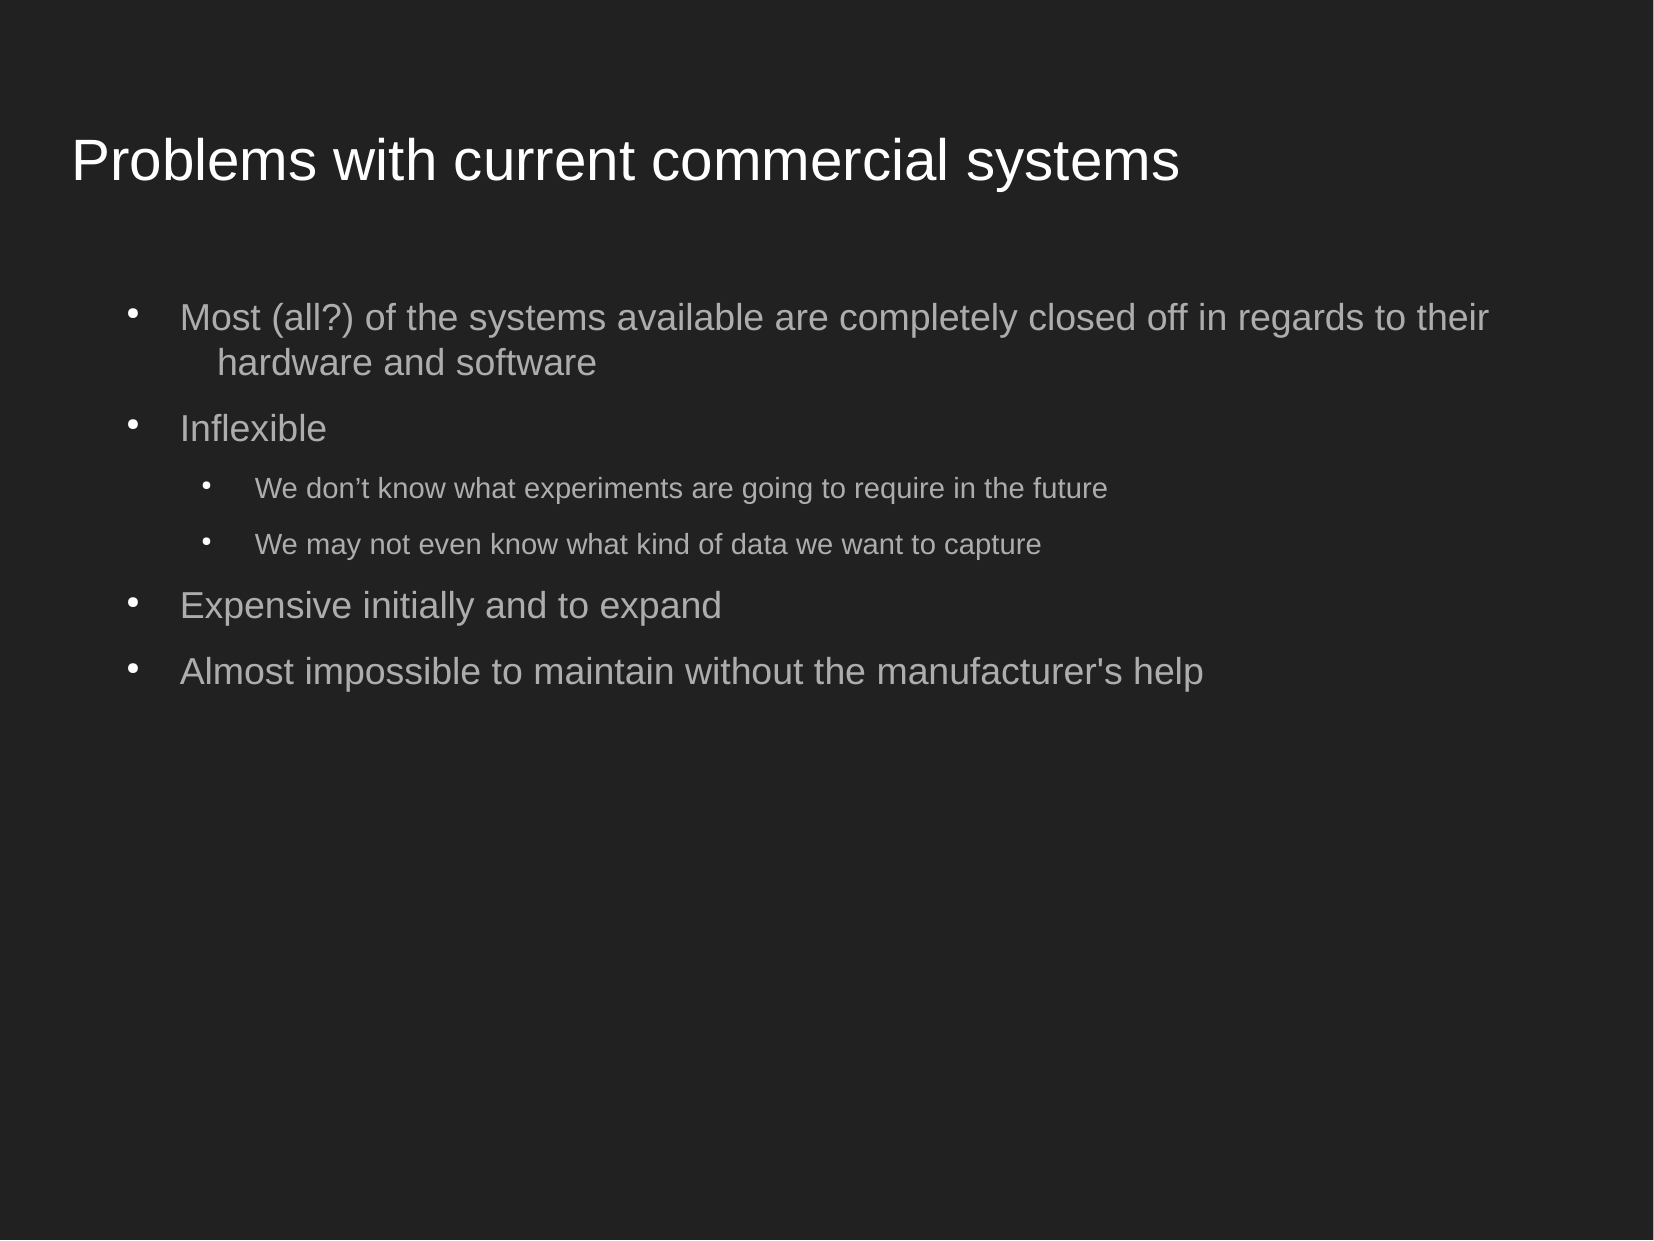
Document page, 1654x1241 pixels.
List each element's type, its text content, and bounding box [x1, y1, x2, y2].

list Most (all?) of the systems available are completely closed off in regards to their hardware and software Inflexible We don’t know what experiments are going to require in the future We may not even know what kind of data we want to capture Expensive initially and to expand Almost impossible to maintain without the manufacturer's help [56, 277, 1598, 1102]
title Problems with current commercial systems [56, 107, 1598, 246]
